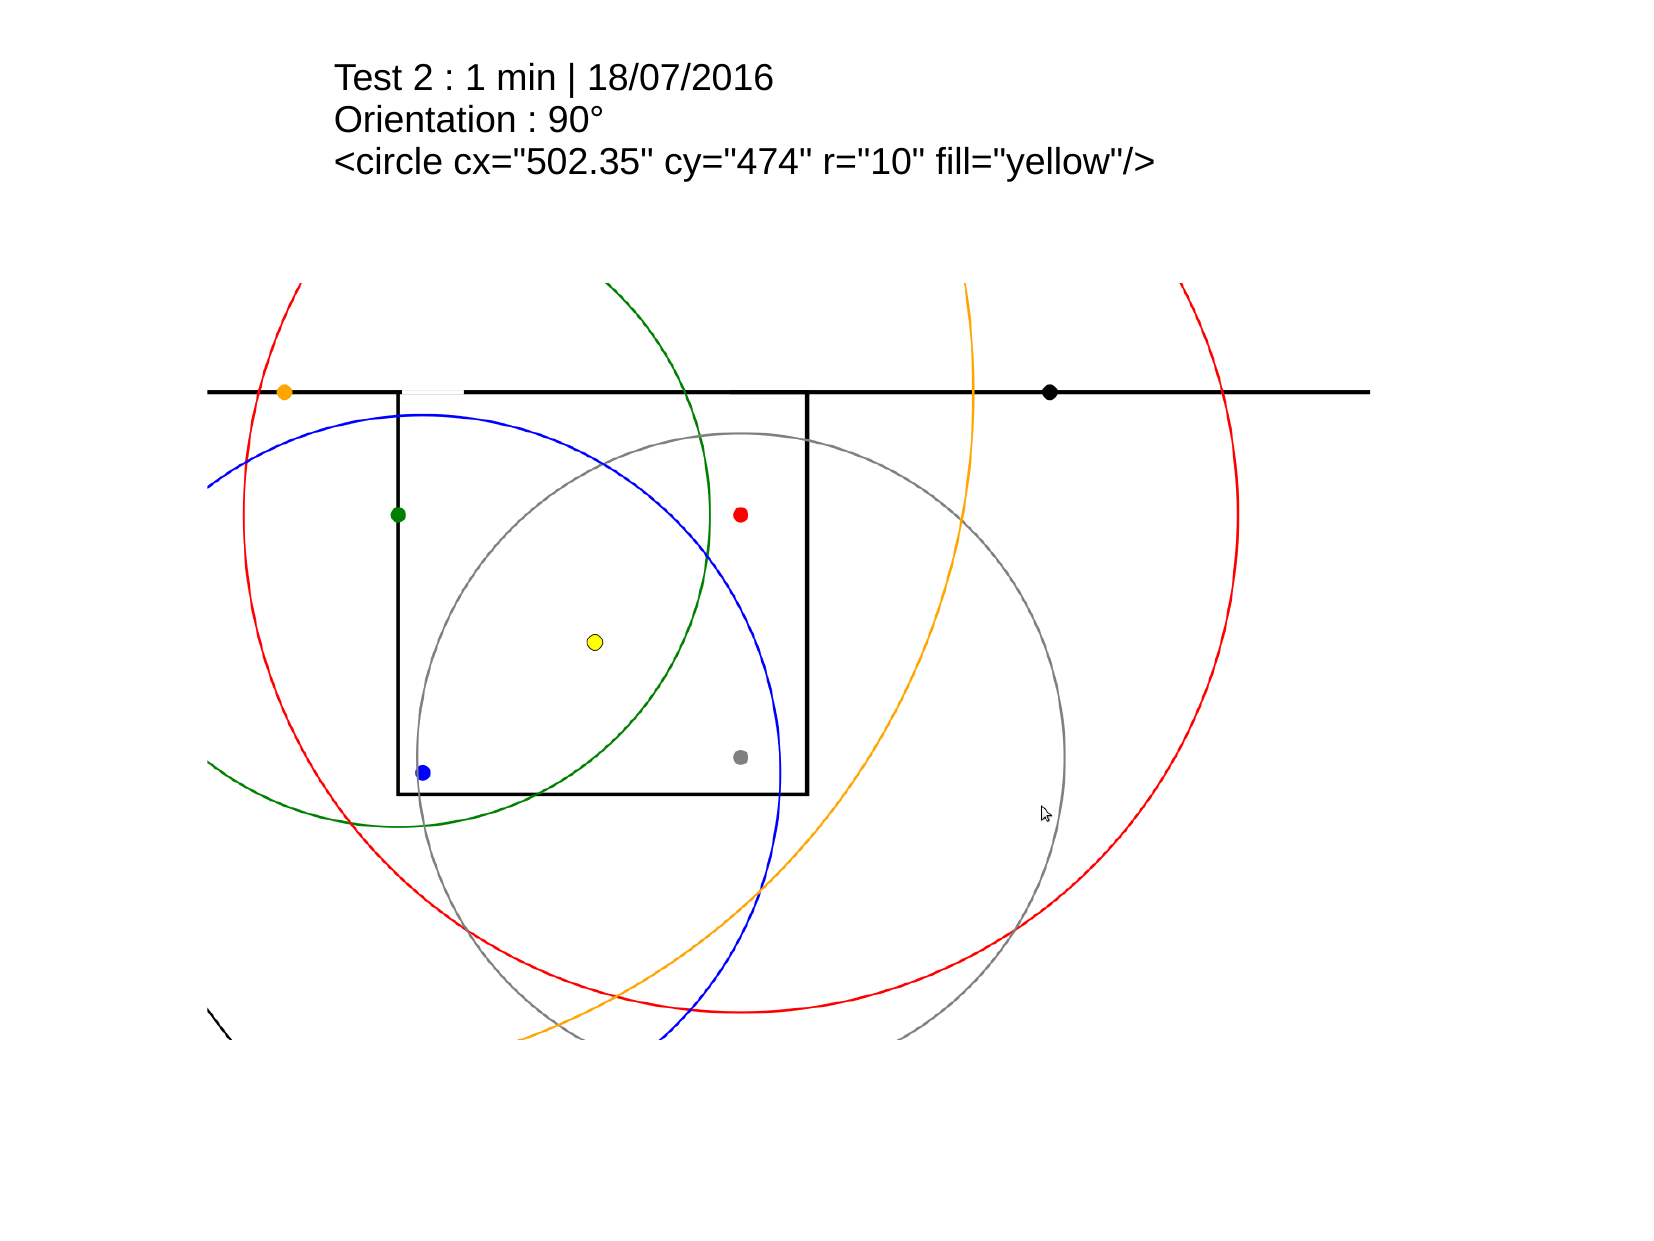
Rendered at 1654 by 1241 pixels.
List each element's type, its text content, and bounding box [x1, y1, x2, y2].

text_box Test 2 : 1 min | 18/07/2016 Orientation : 90° <circle cx="502.35" cy="474" r="10" fill="yellow"/> [319, 49, 1180, 191]
picture [207, 283, 1371, 1040]
